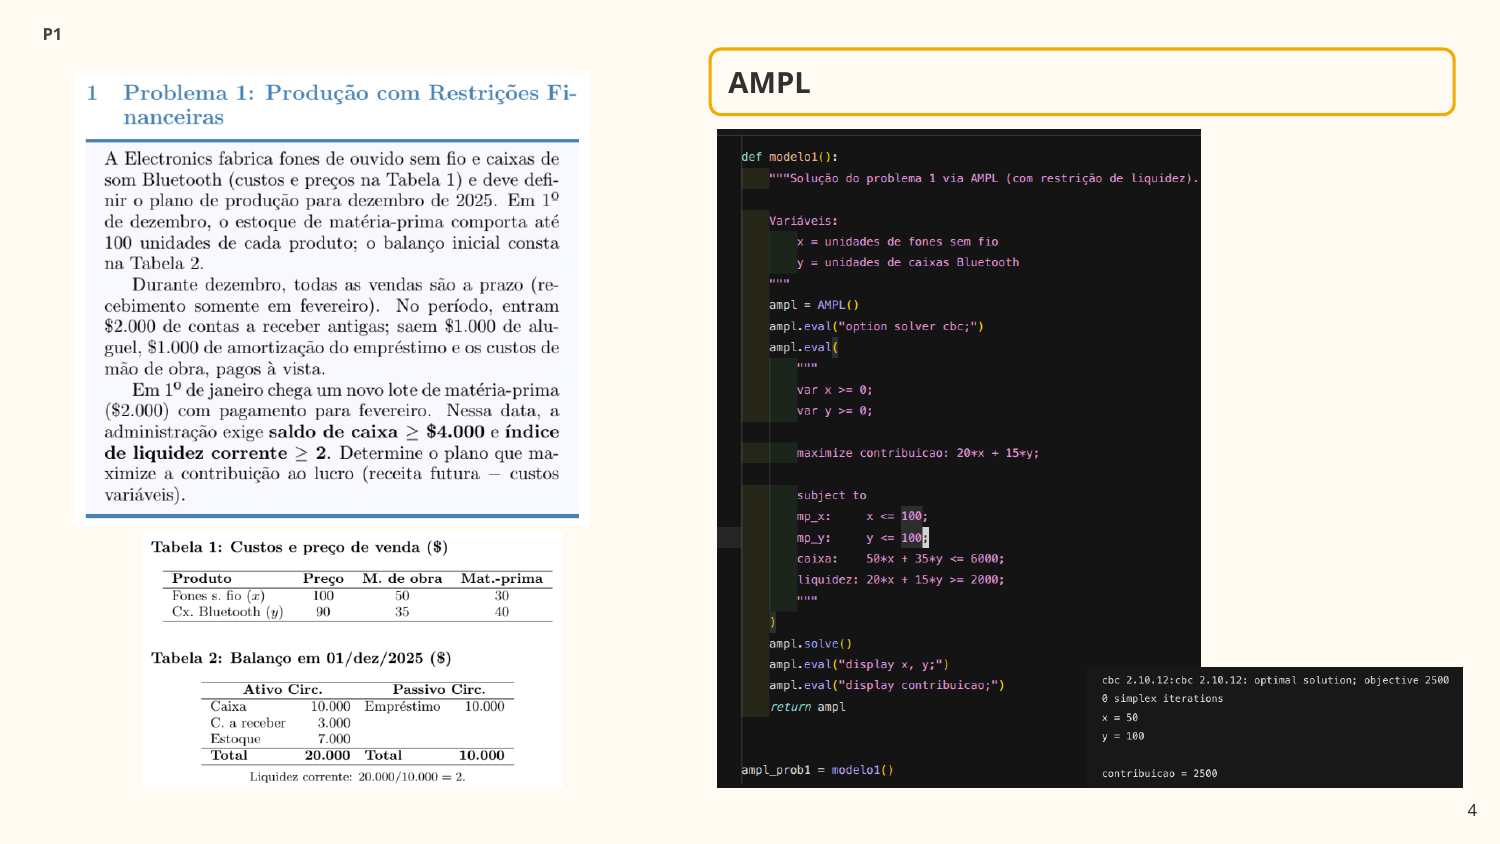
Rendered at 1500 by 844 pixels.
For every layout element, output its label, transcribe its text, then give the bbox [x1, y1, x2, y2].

picture [75, 73, 590, 526]
picture [717, 129, 1463, 788]
text_box AMPL [710, 49, 1455, 115]
slide_number <number> [1250, 796, 1492, 828]
picture [143, 531, 563, 788]
subtitle P1 [27, 8, 549, 115]
